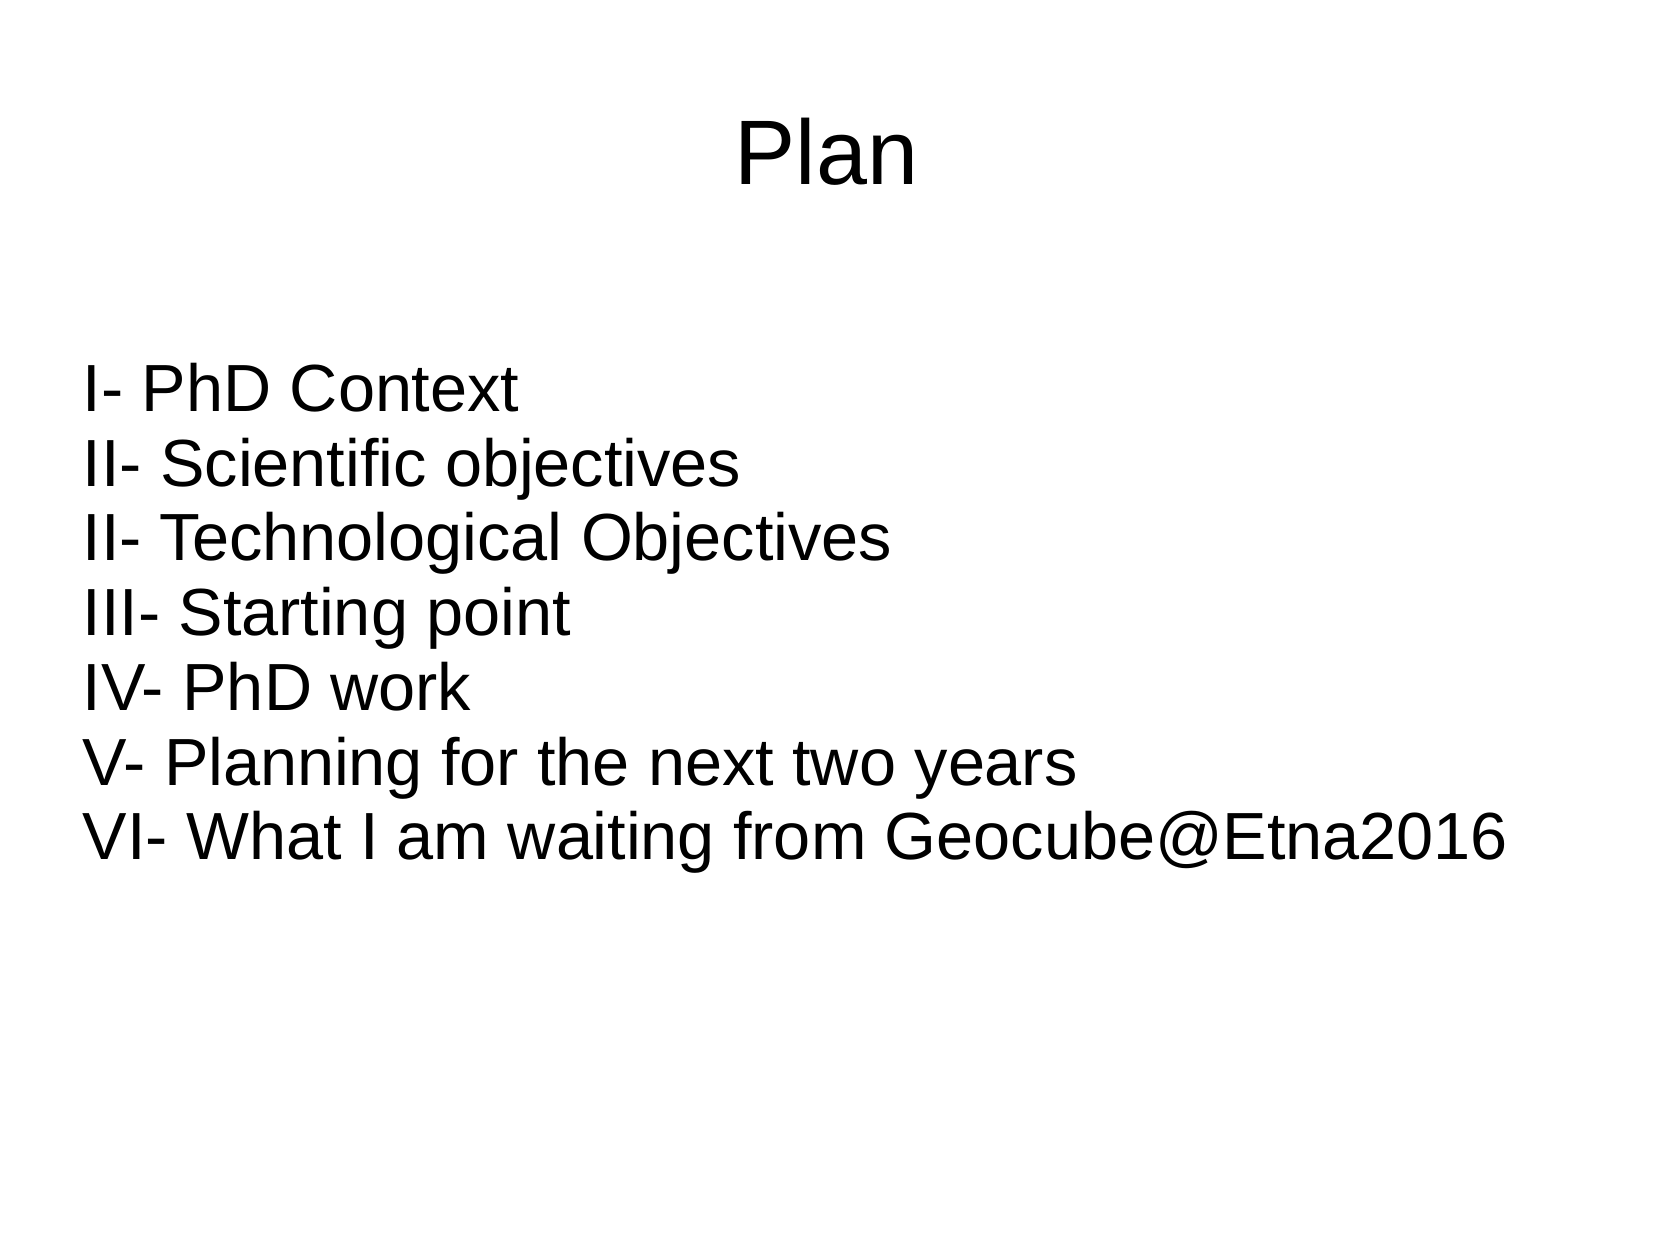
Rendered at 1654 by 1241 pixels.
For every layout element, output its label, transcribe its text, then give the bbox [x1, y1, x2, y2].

subtitle I- PhD Context II- Scientific objectives II- Technological Objectives III- Starting point IV- PhD work V- Planning for the next two years VI- What I am waiting from Geocube@Etna2016 [82, 290, 1571, 1010]
title Plan [82, 49, 1571, 257]
